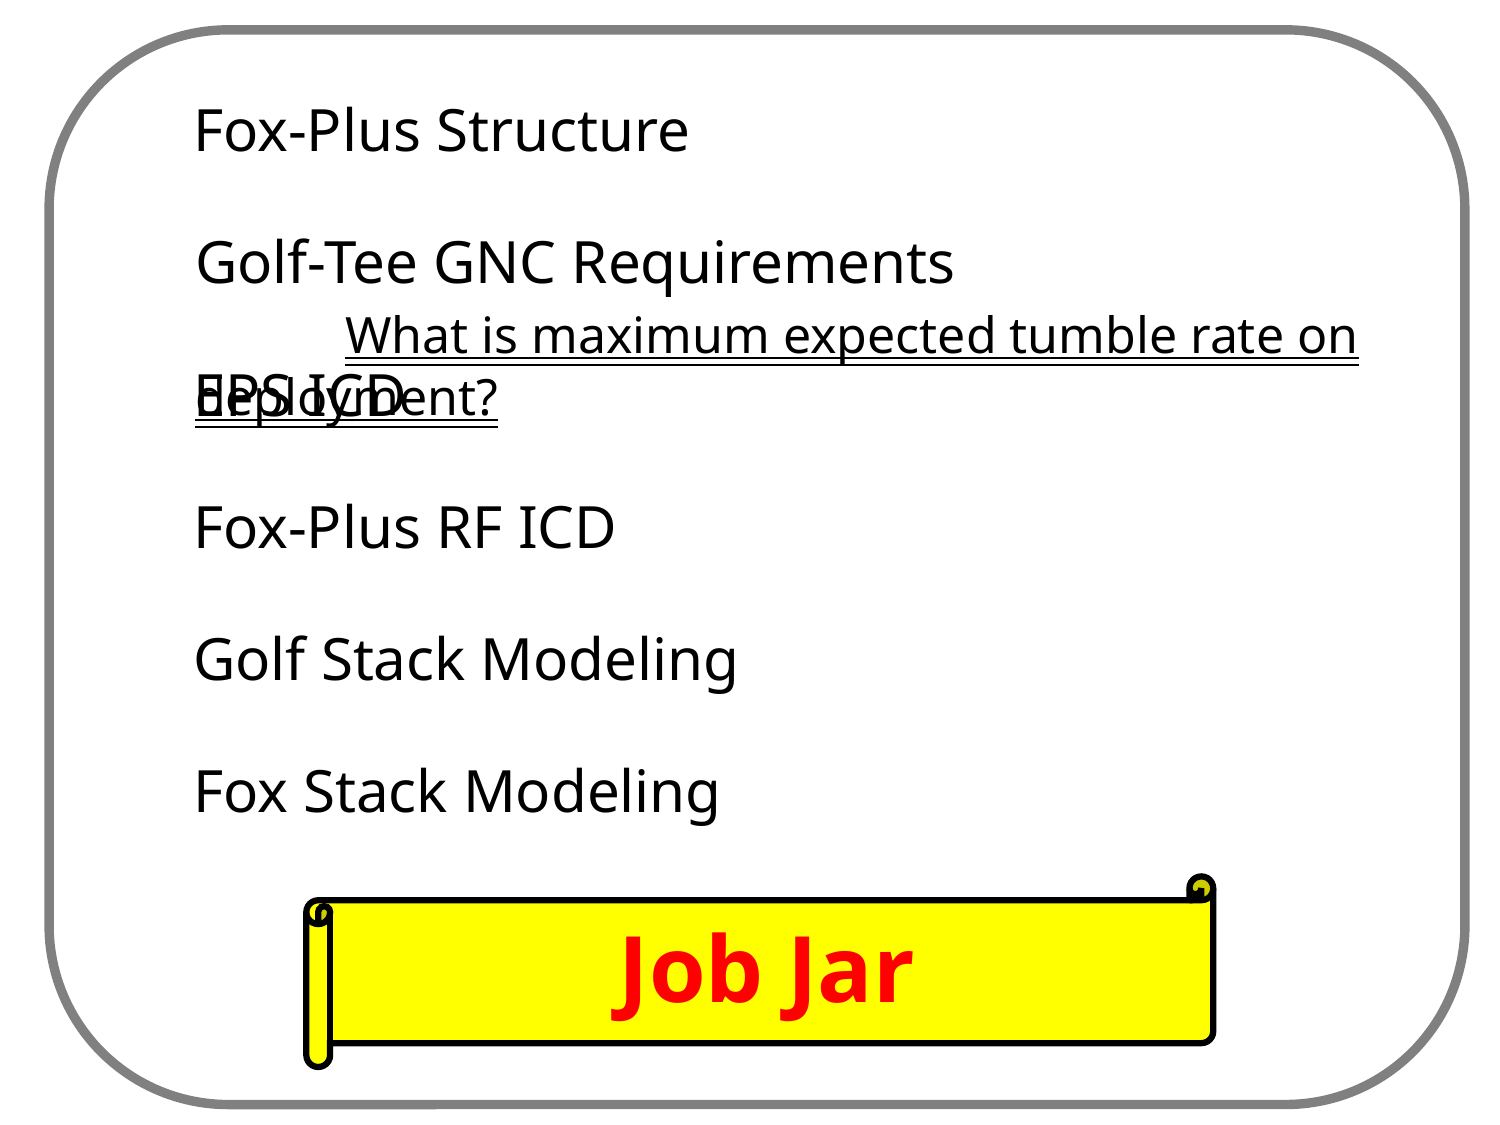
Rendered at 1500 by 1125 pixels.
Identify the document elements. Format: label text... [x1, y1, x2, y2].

text_box Fox Stack Modeling [178, 747, 1378, 833]
text_box [310, 876, 1214, 903]
text_box Golf-Tee GNC Requirements What is maximum expected tumble rate on deployment? [180, 218, 1380, 433]
text_box Job Jar [260, 903, 1273, 1028]
text_box Fox-Plus RF ICD [178, 482, 1378, 568]
text_box EPS ICD [178, 350, 1378, 436]
text_box Golf Stack Modeling [178, 615, 1378, 700]
text_box [306, 1028, 1214, 1068]
text_box Fox-Plus Structure [178, 86, 1378, 171]
